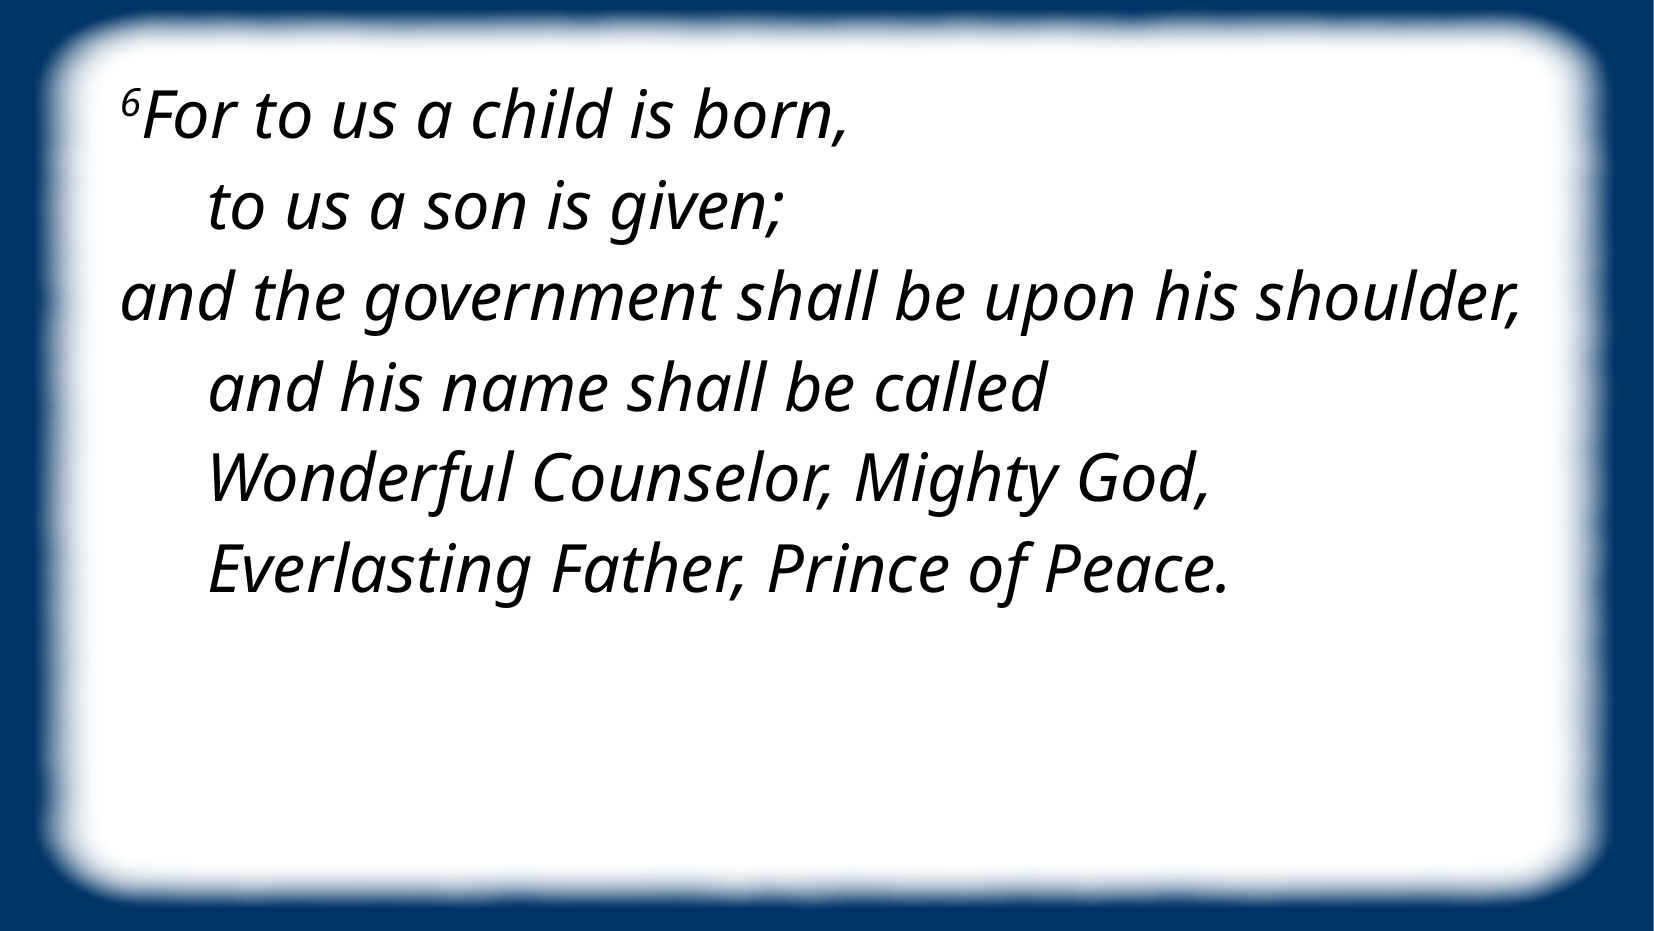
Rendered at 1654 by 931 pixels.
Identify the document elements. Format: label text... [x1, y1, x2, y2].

text_box 6For to us a child is born, to us a son is given; and the government shall be upon his shoulder, and his name shall be called Wonderful Counselor, Mighty God, Everlasting Father, Prince of Peace. [105, 60, 1561, 631]
picture [0, 0, 1654, 931]
